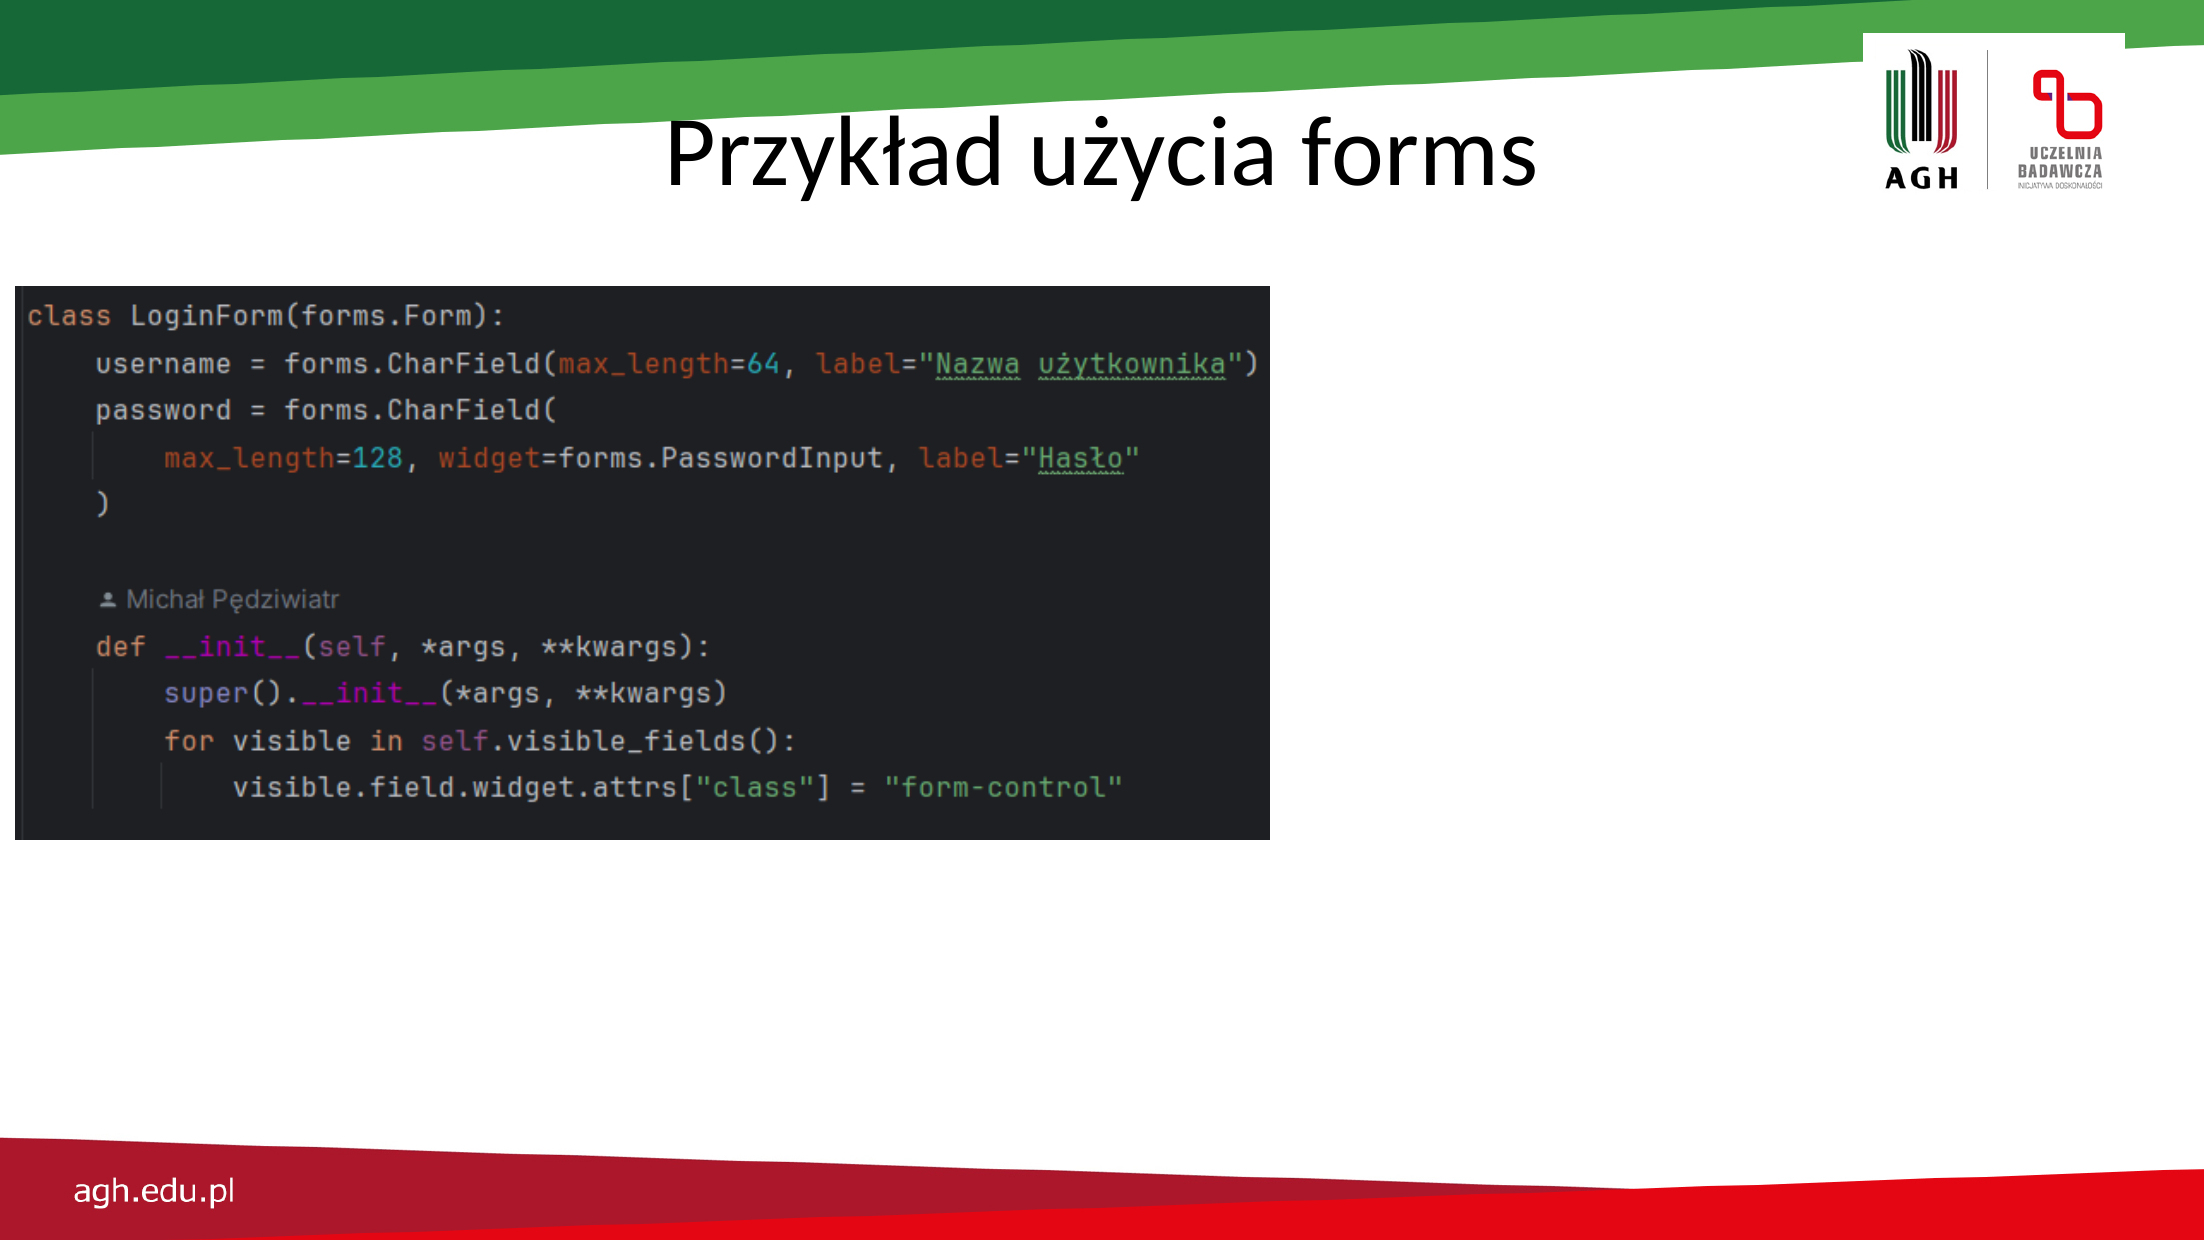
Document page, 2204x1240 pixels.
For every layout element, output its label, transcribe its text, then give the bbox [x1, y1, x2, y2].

title Przykład użycia forms [151, 65, 2053, 241]
picture [0, 0, 2204, 1240]
